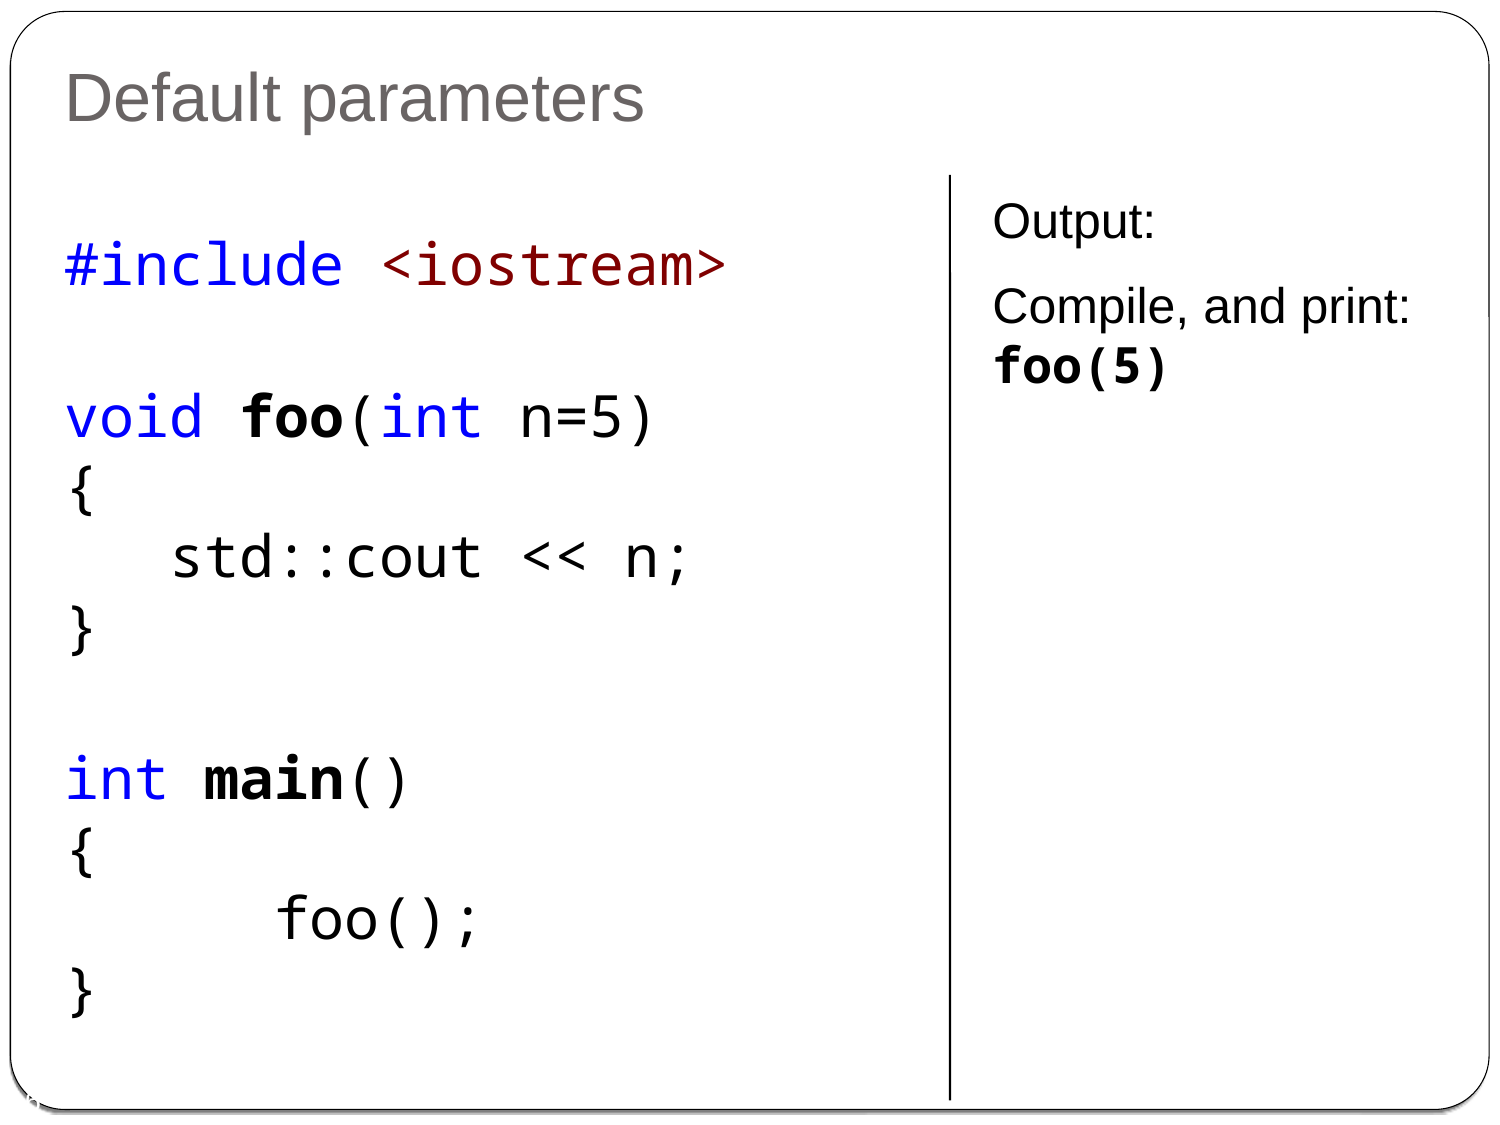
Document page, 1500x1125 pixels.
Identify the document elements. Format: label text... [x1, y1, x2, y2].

title Default parameters [50, 45, 1450, 137]
slide_number <number> [0, 1074, 50, 1125]
list #include <iostream> void foo(int n=5) { std::cout << n; } int main() { foo(); } [50, 137, 1450, 1075]
text_box Output: Compile, and print: foo(5) [962, 166, 1500, 502]
